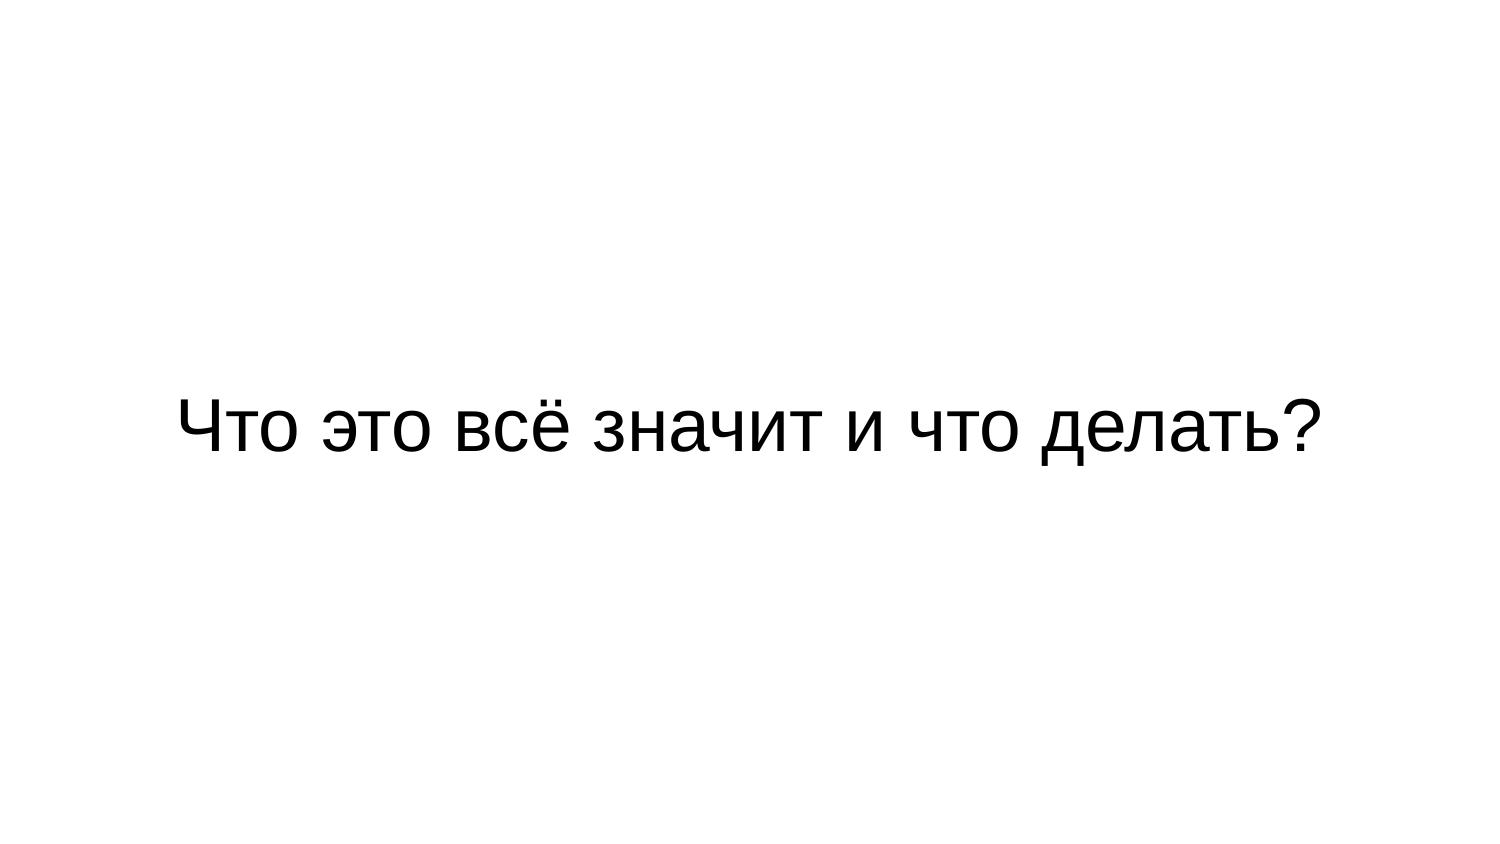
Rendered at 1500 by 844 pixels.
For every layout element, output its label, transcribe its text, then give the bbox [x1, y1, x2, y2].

title Что это всё значит и что делать? [51, 352, 1449, 491]
